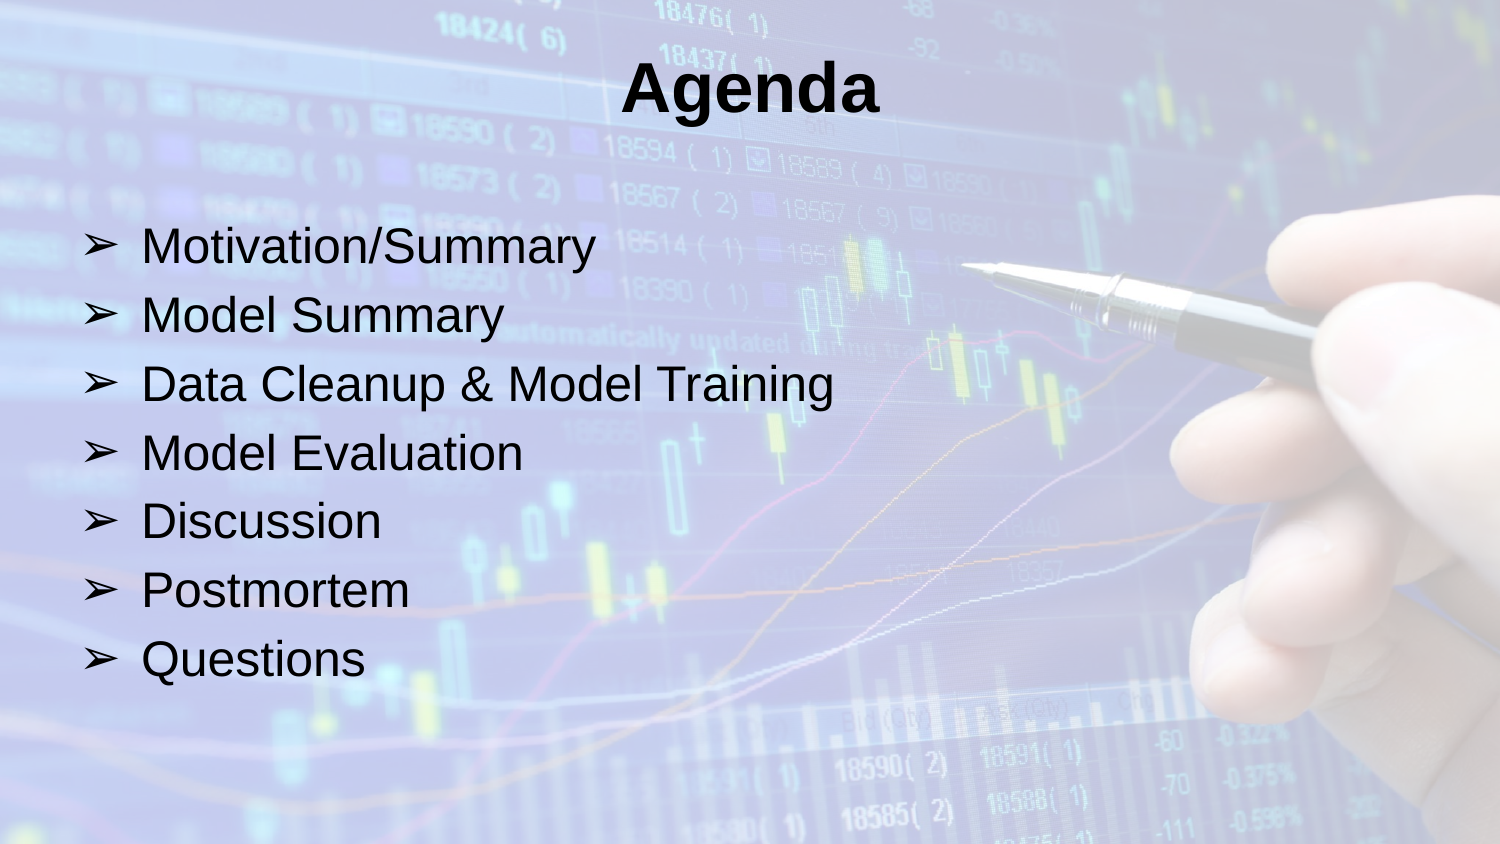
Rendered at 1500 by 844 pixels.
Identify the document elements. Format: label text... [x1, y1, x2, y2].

title Agenda [51, 27, 1449, 179]
picture [0, 0, 1500, 844]
list Motivation/Summary Model Summary Data Cleanup & Model Training Model Evaluation Discussion Postmortem Questions [51, 189, 878, 750]
